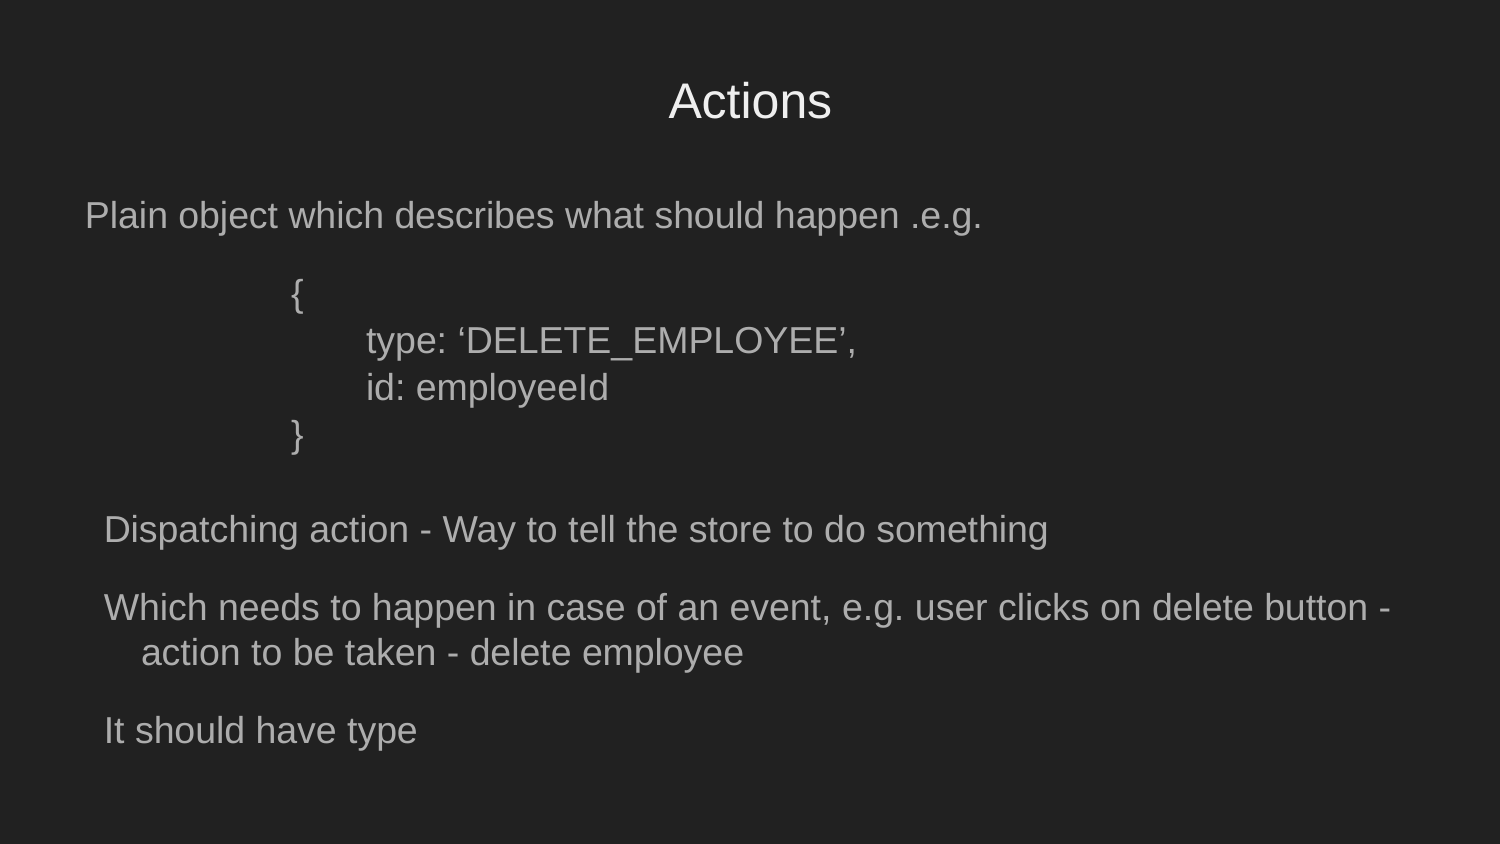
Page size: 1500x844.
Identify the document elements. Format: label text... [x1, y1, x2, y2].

text_box Actions [88, 53, 1412, 153]
list Plain object which describes what should happen .e.g. { type: ‘DELETE_EMPLOYEE’, id: employeeId } Dispatching action - Way to tell the store to do something Which needs to happen in case of an event, e.g. user clicks on delete button - action to be taken - delete employee It should have type [51, 97, 1449, 642]
